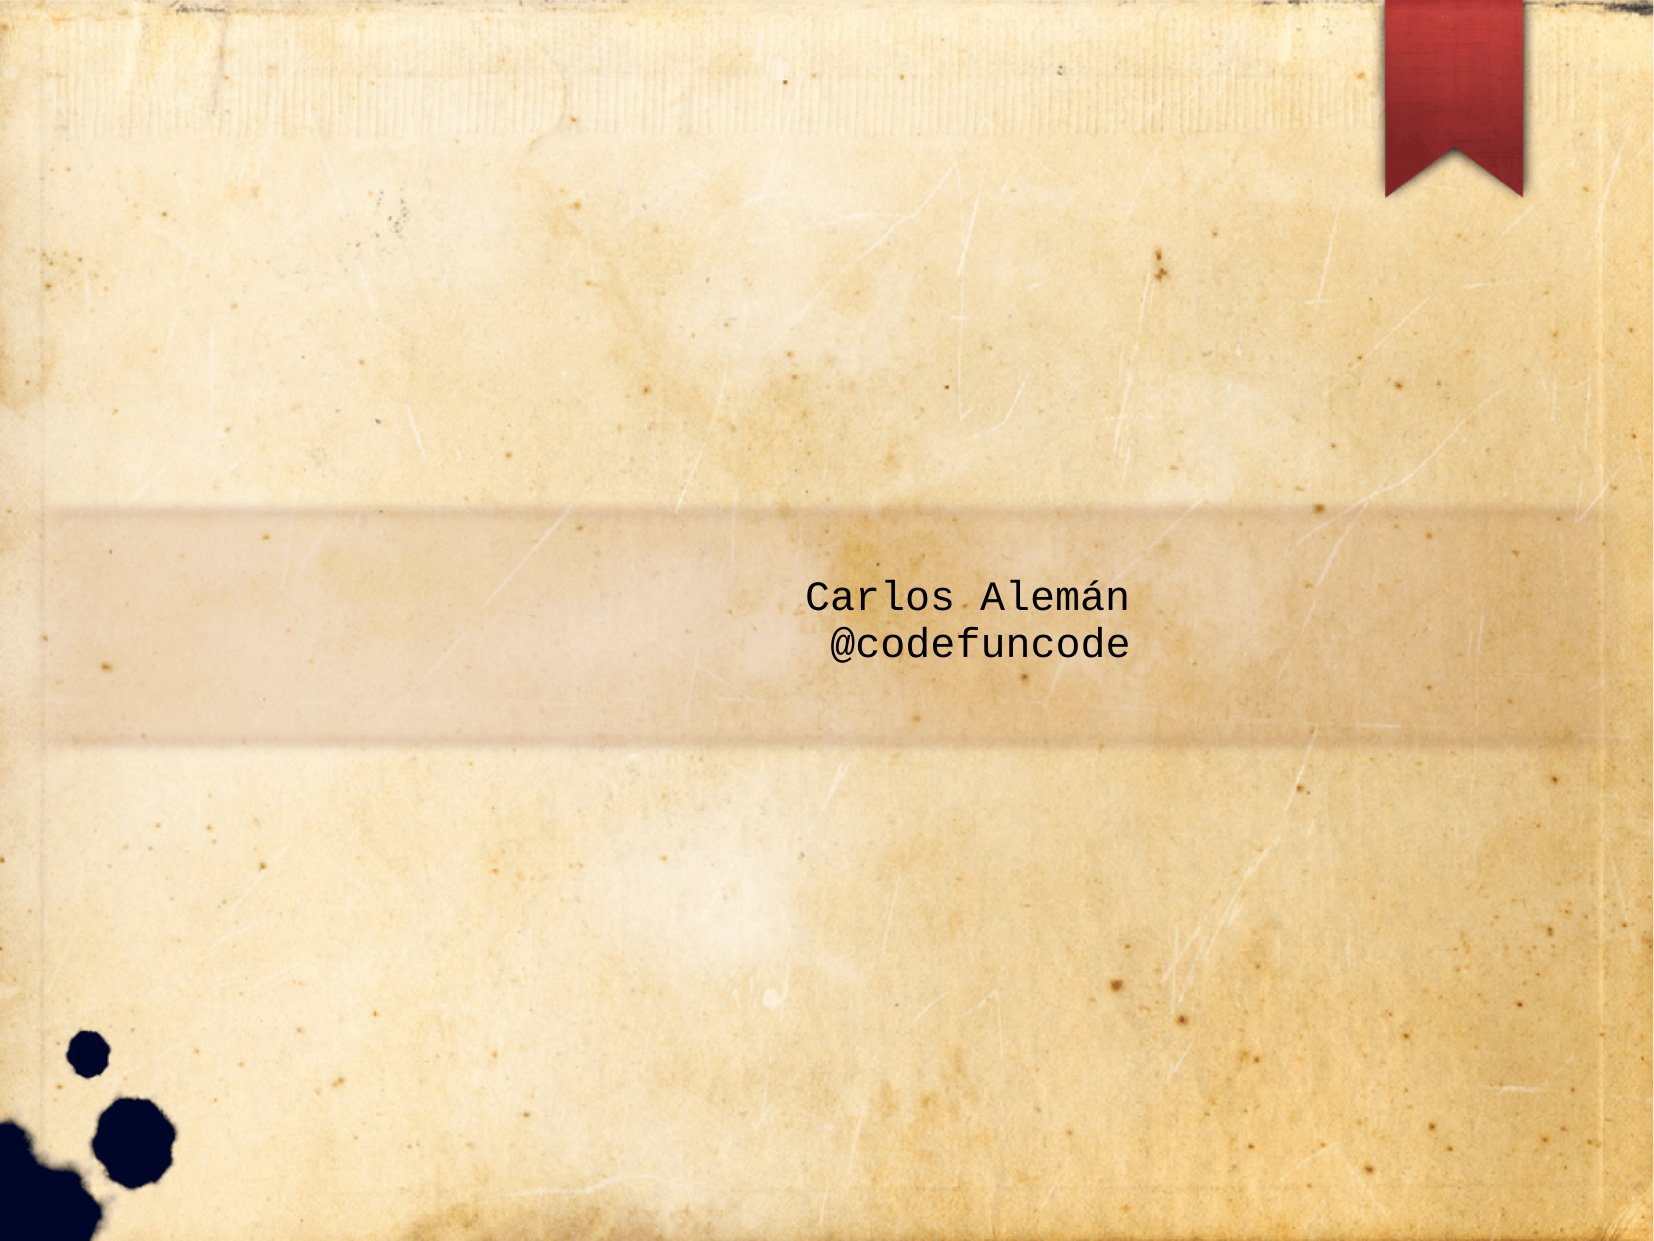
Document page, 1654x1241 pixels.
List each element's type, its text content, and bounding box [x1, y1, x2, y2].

picture [0, 0, 1654, 1241]
title Carlos Alemán @codefuncode [431, 519, 1530, 727]
